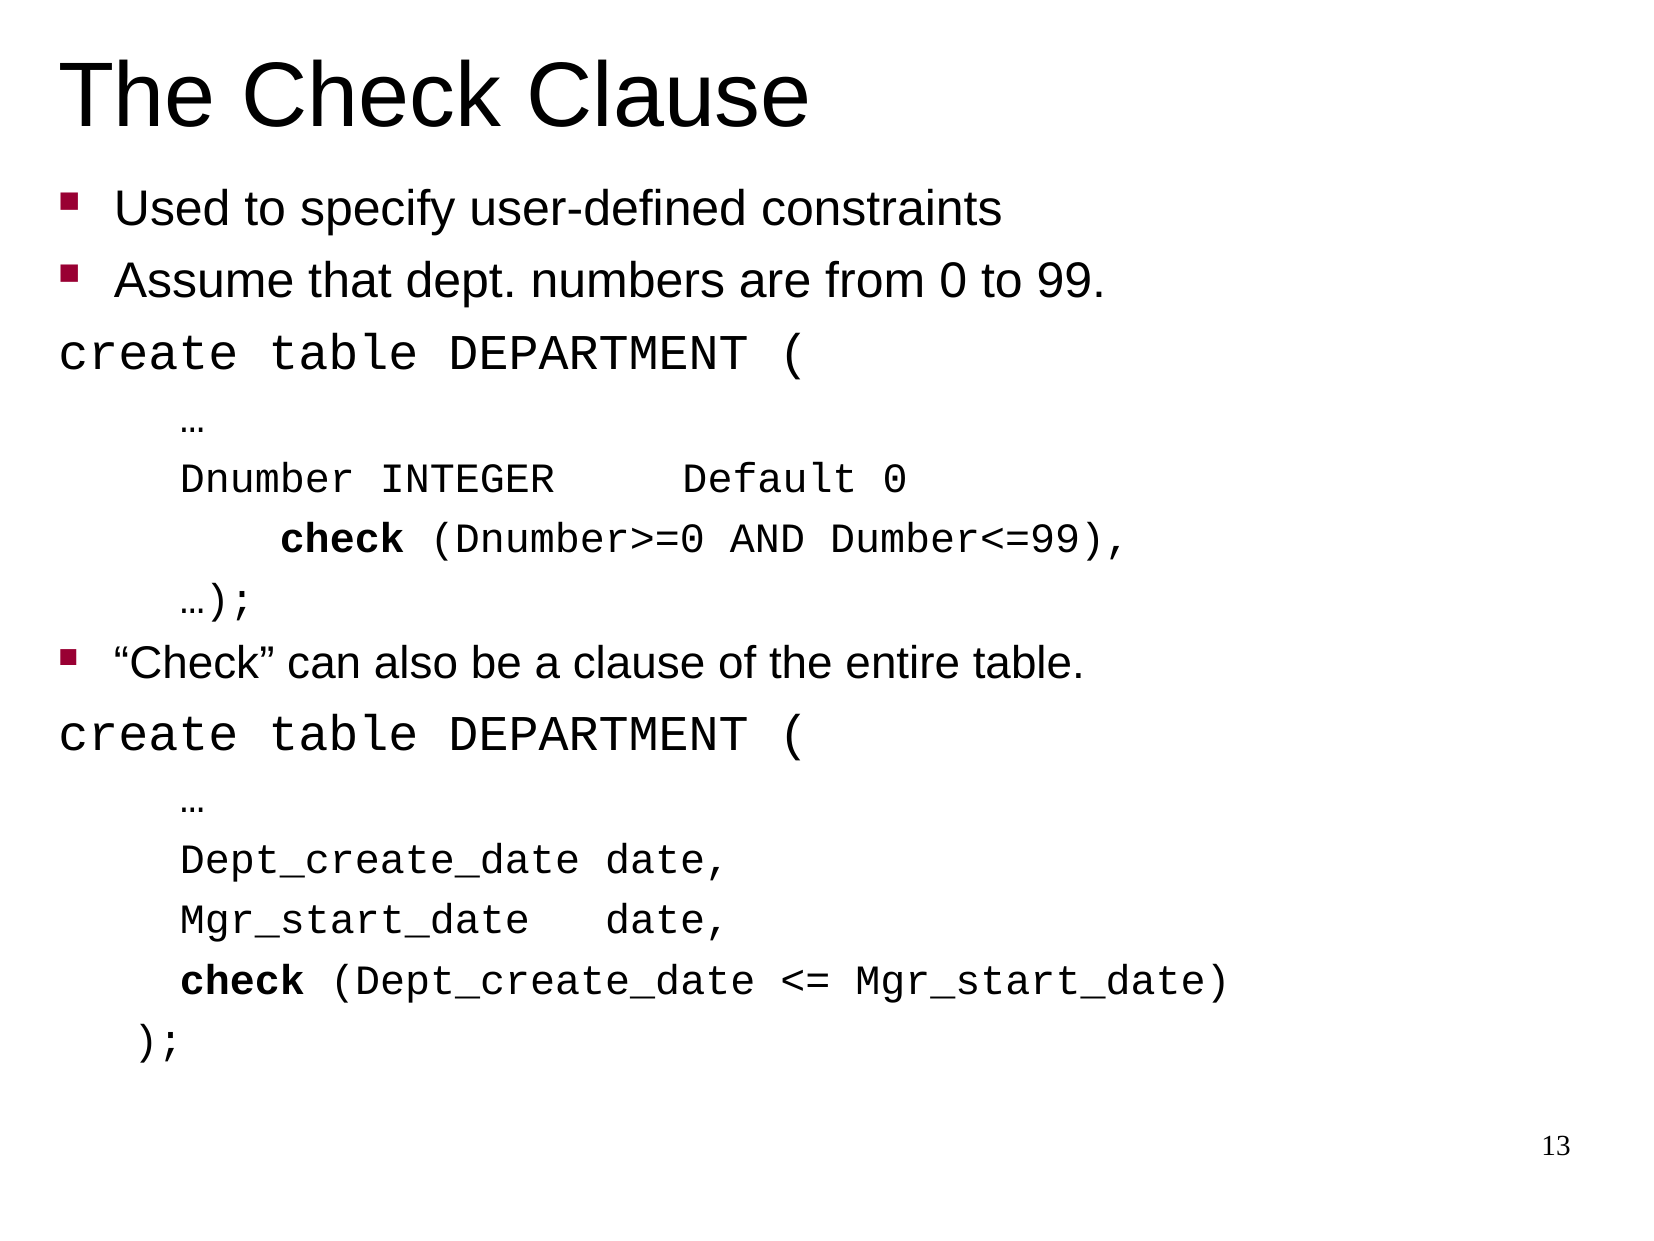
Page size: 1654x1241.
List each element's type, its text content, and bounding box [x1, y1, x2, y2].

title The Check Clause [43, 27, 1454, 152]
list Used to specify user-defined constraints Assume that dept. numbers are from 0 to 99. create table DEPARTMENT ( … Dnumber INTEGER Default 0 check (Dnumber>=0 AND Dumber<=99), …); “Check” can also be a clause of the entire table. create table DEPARTMENT ( … Dept_create_date date, Mgr_start_date date, check (Dept_create_date <= Mgr_start_date) ); [43, 167, 1544, 1187]
